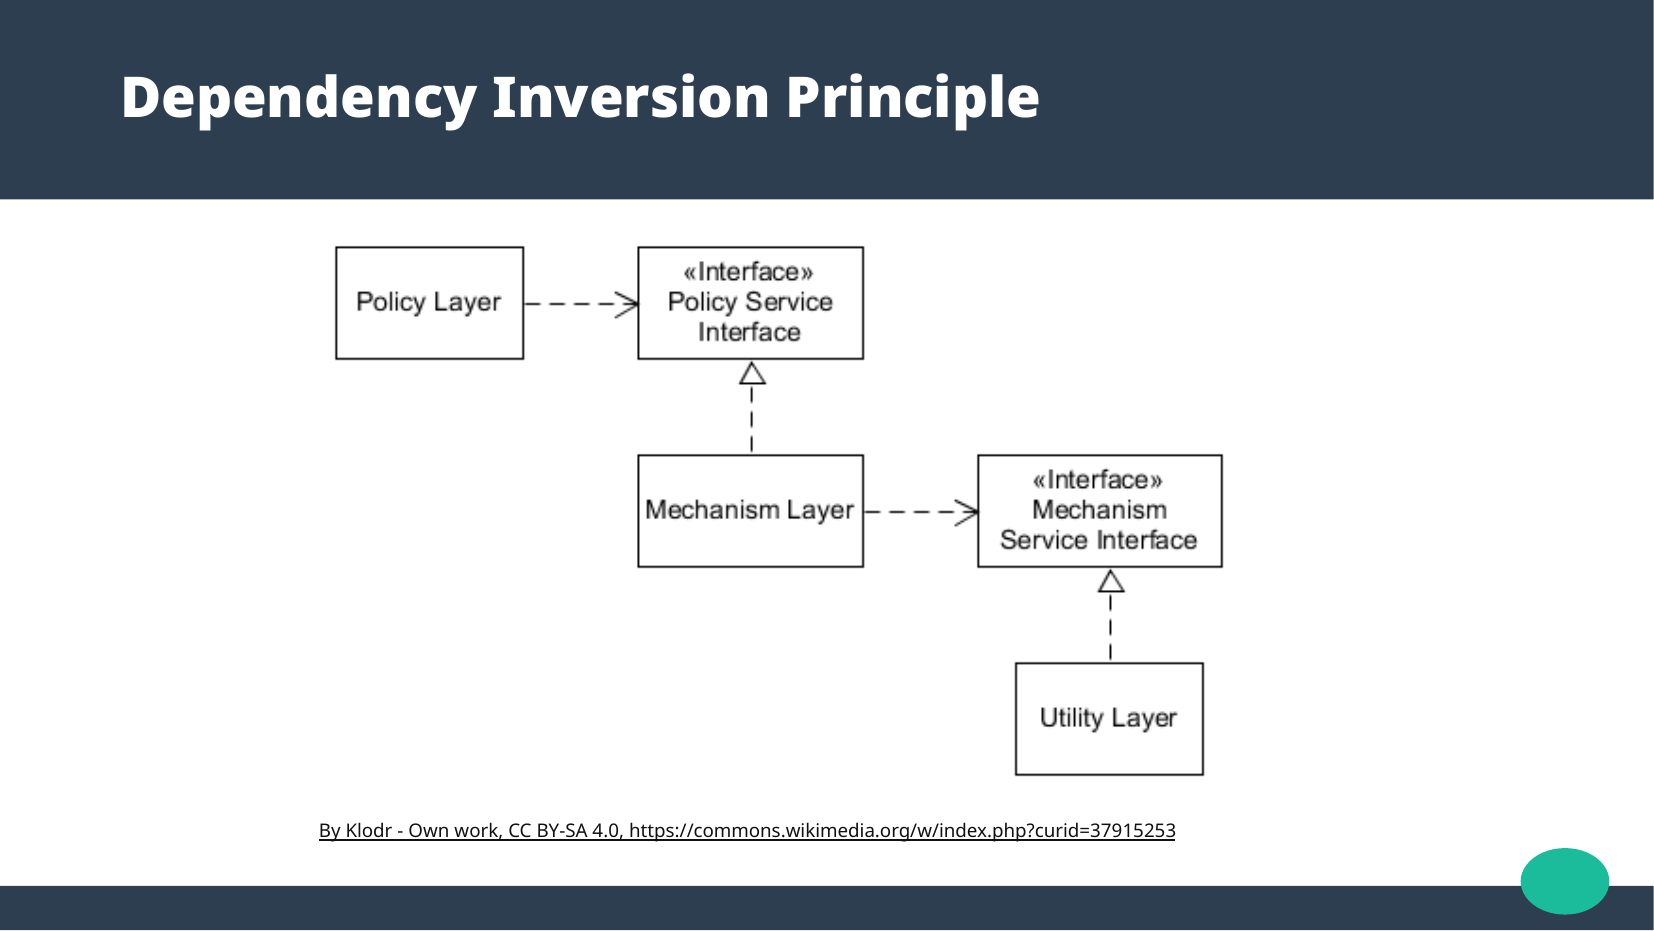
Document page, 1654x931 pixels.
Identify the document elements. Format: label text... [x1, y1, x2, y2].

text_box By Klodr - Own work, CC BY-SA 4.0, https://commons.wikimedia.org/w/index.php?curid=37915253 [304, 810, 1445, 855]
picture [298, 209, 1261, 814]
title Dependency Inversion Principle [120, 37, 1595, 155]
